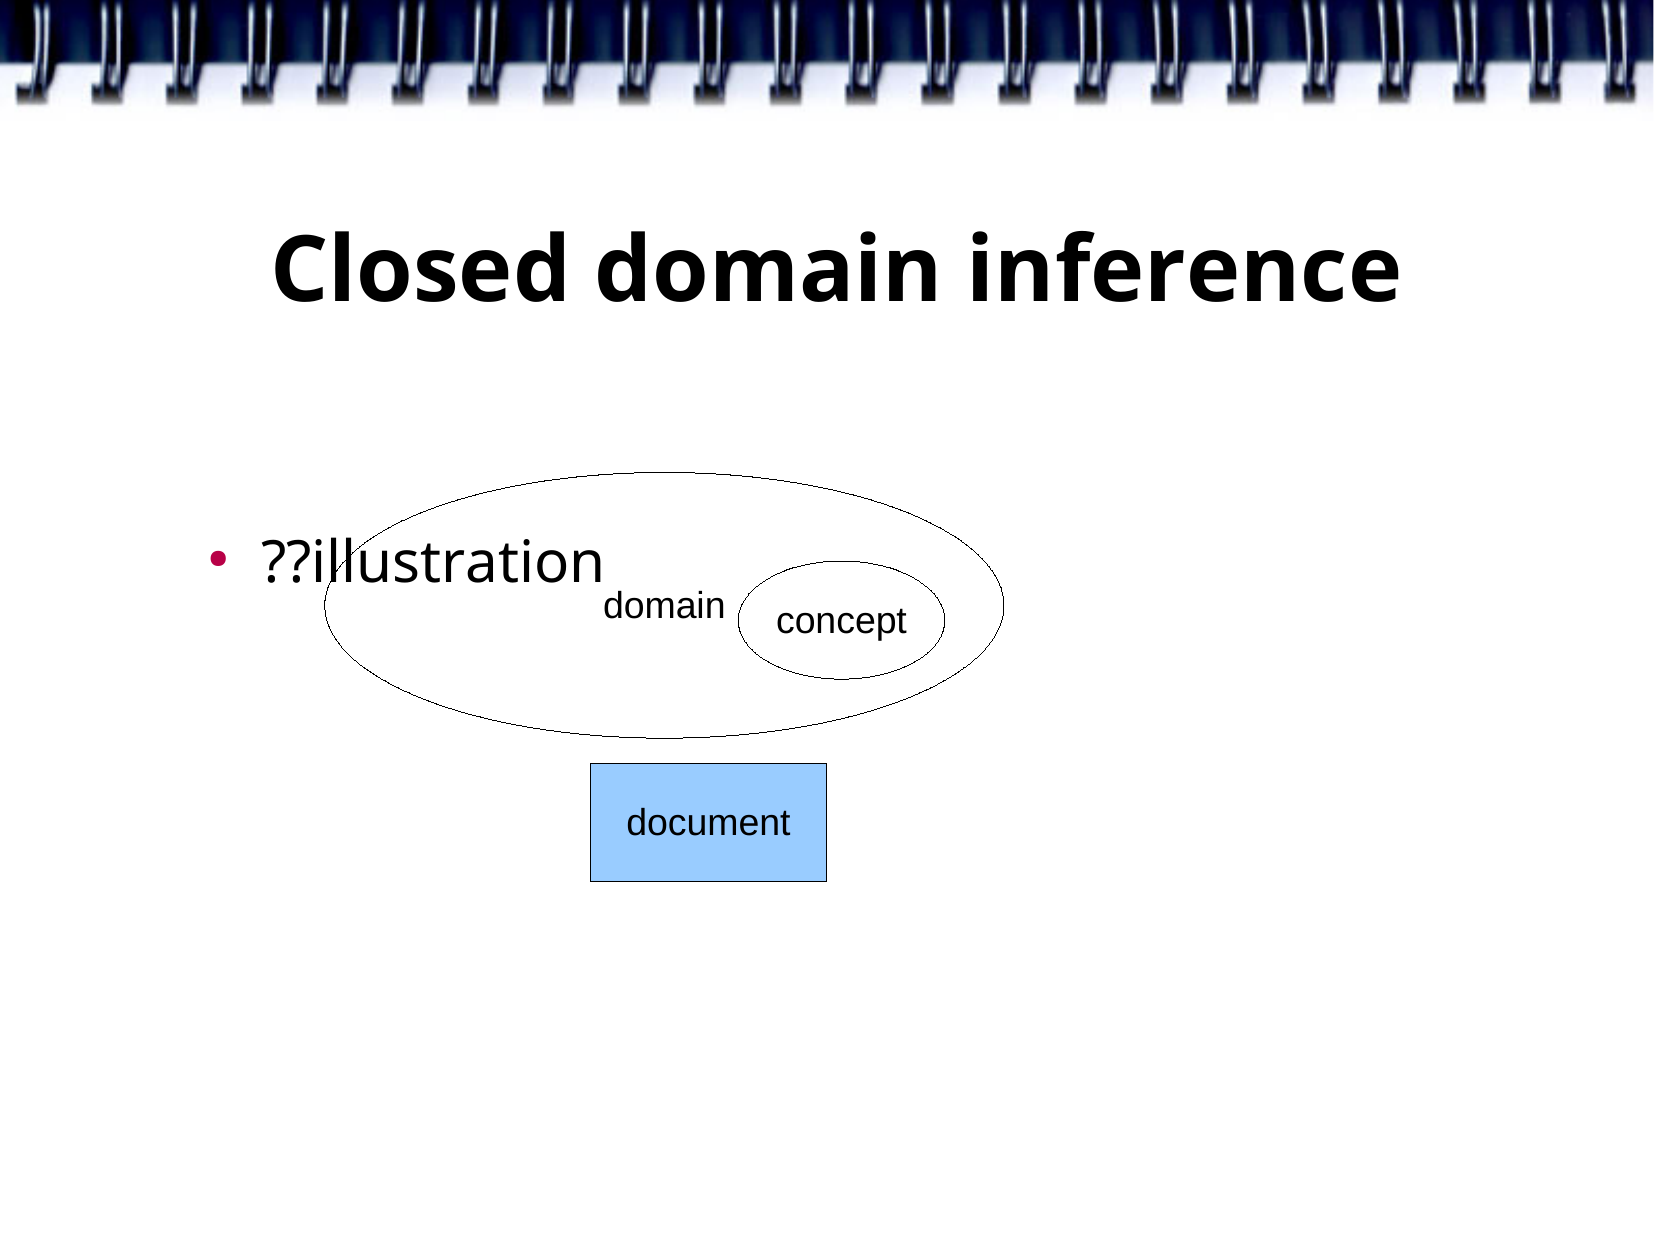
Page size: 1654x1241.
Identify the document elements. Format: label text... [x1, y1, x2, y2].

text_box document [590, 763, 827, 882]
picture [0, 0, 1654, 121]
title Closed domain inference [139, 161, 1535, 370]
list ??illustration [190, 520, 1472, 1160]
text_box domain [324, 472, 1004, 739]
